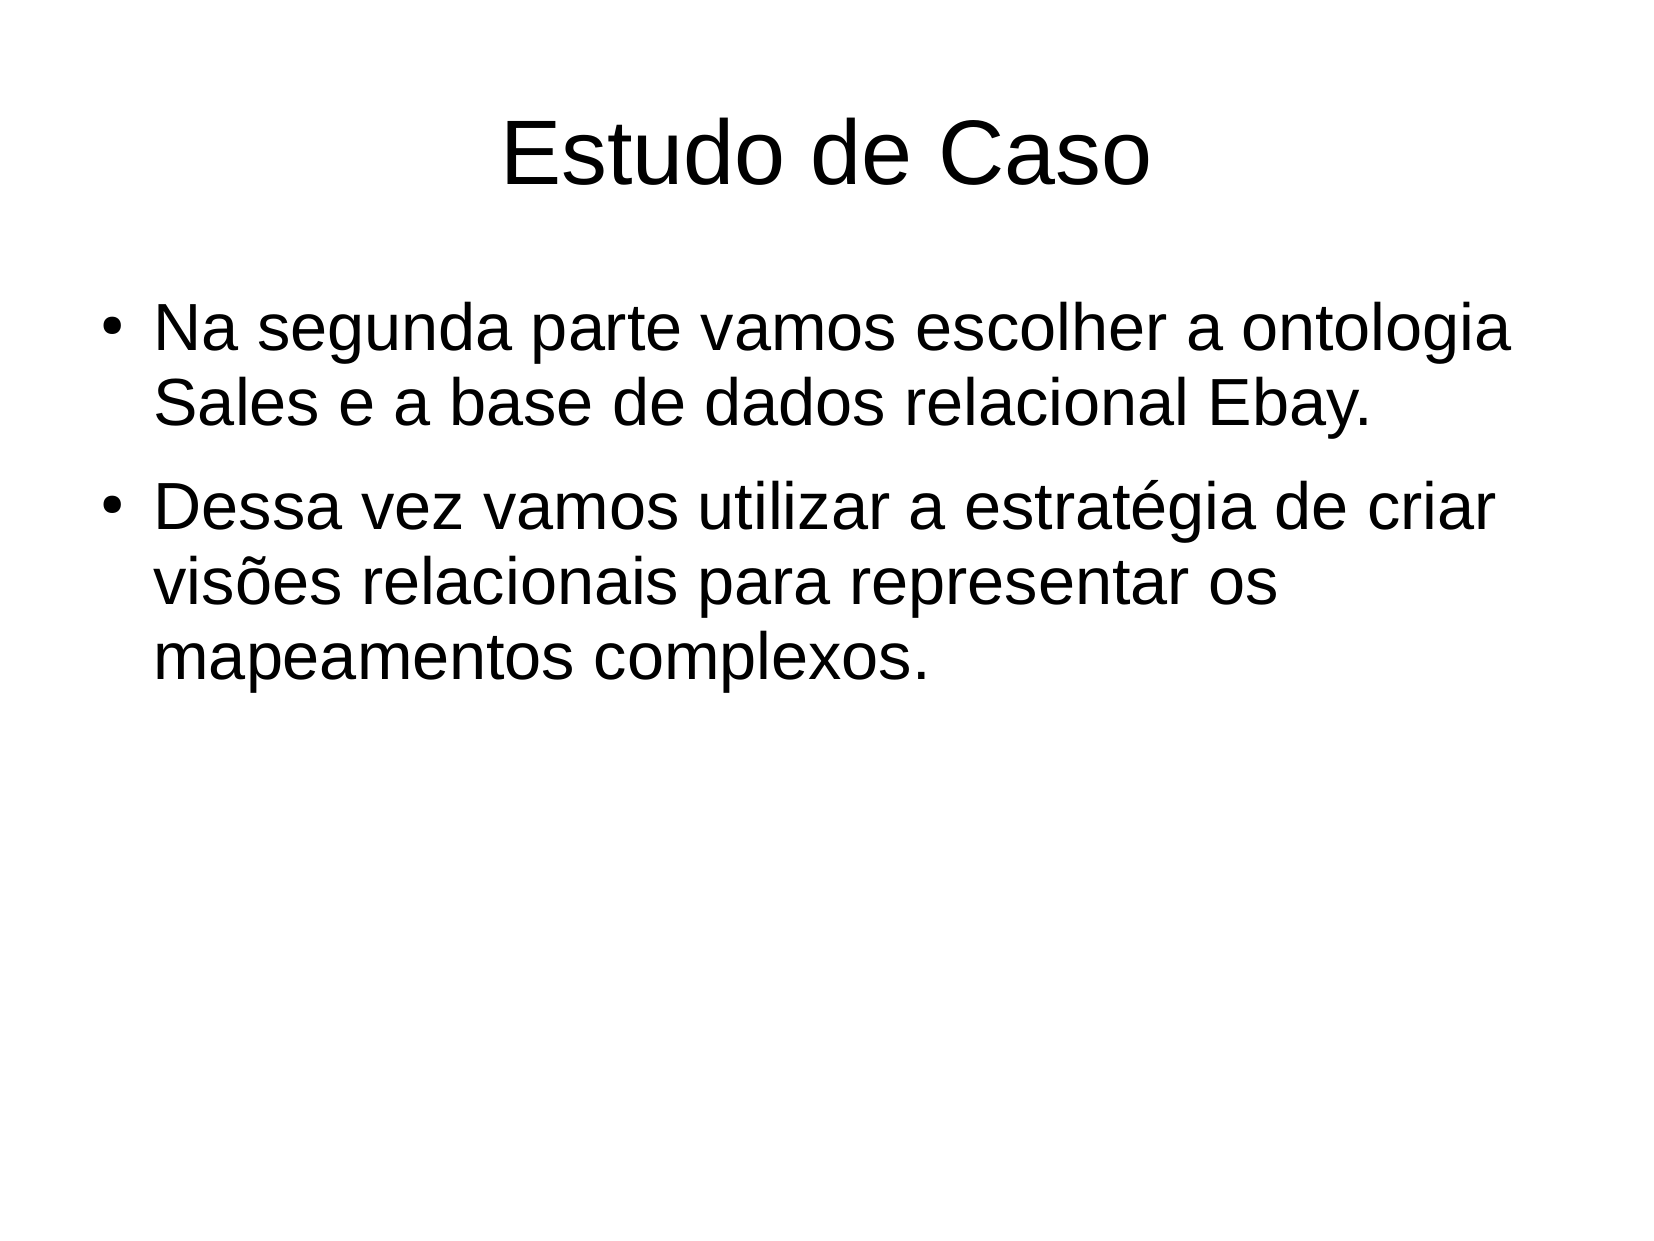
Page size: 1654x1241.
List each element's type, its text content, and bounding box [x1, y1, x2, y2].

list Na segunda parte vamos escolher a ontologia Sales e a base de dados relacional Ebay. Dessa vez vamos utilizar a estratégia de criar visões relacionais para representar os mapeamentos complexos. [82, 290, 1571, 1109]
title Estudo de Caso [82, 49, 1571, 257]
